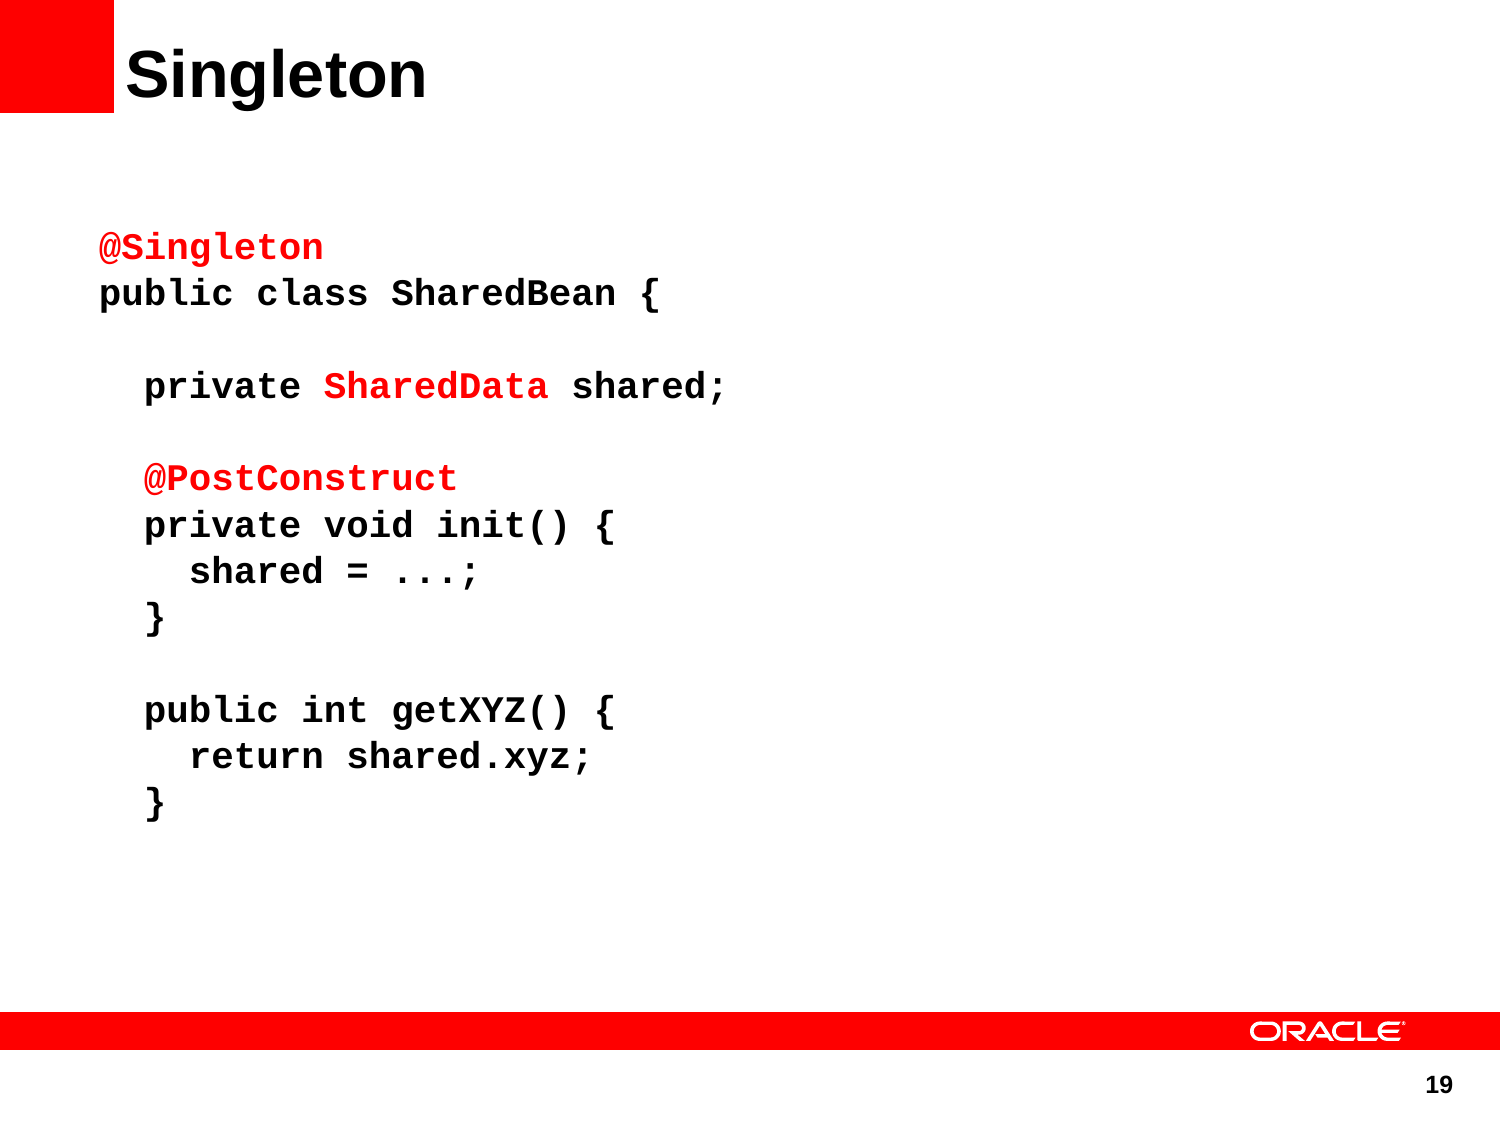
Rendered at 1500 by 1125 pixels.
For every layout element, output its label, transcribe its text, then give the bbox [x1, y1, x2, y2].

picture [0, 1012, 1500, 1050]
title Singleton [125, 37, 1384, 186]
picture [0, 0, 114, 113]
text_box @Singleton public class SharedBean { private SharedData shared; @PostConstruct private void init() { shared = ...; } public int getXYZ() { return shared.xyz; } [98, 220, 1322, 987]
